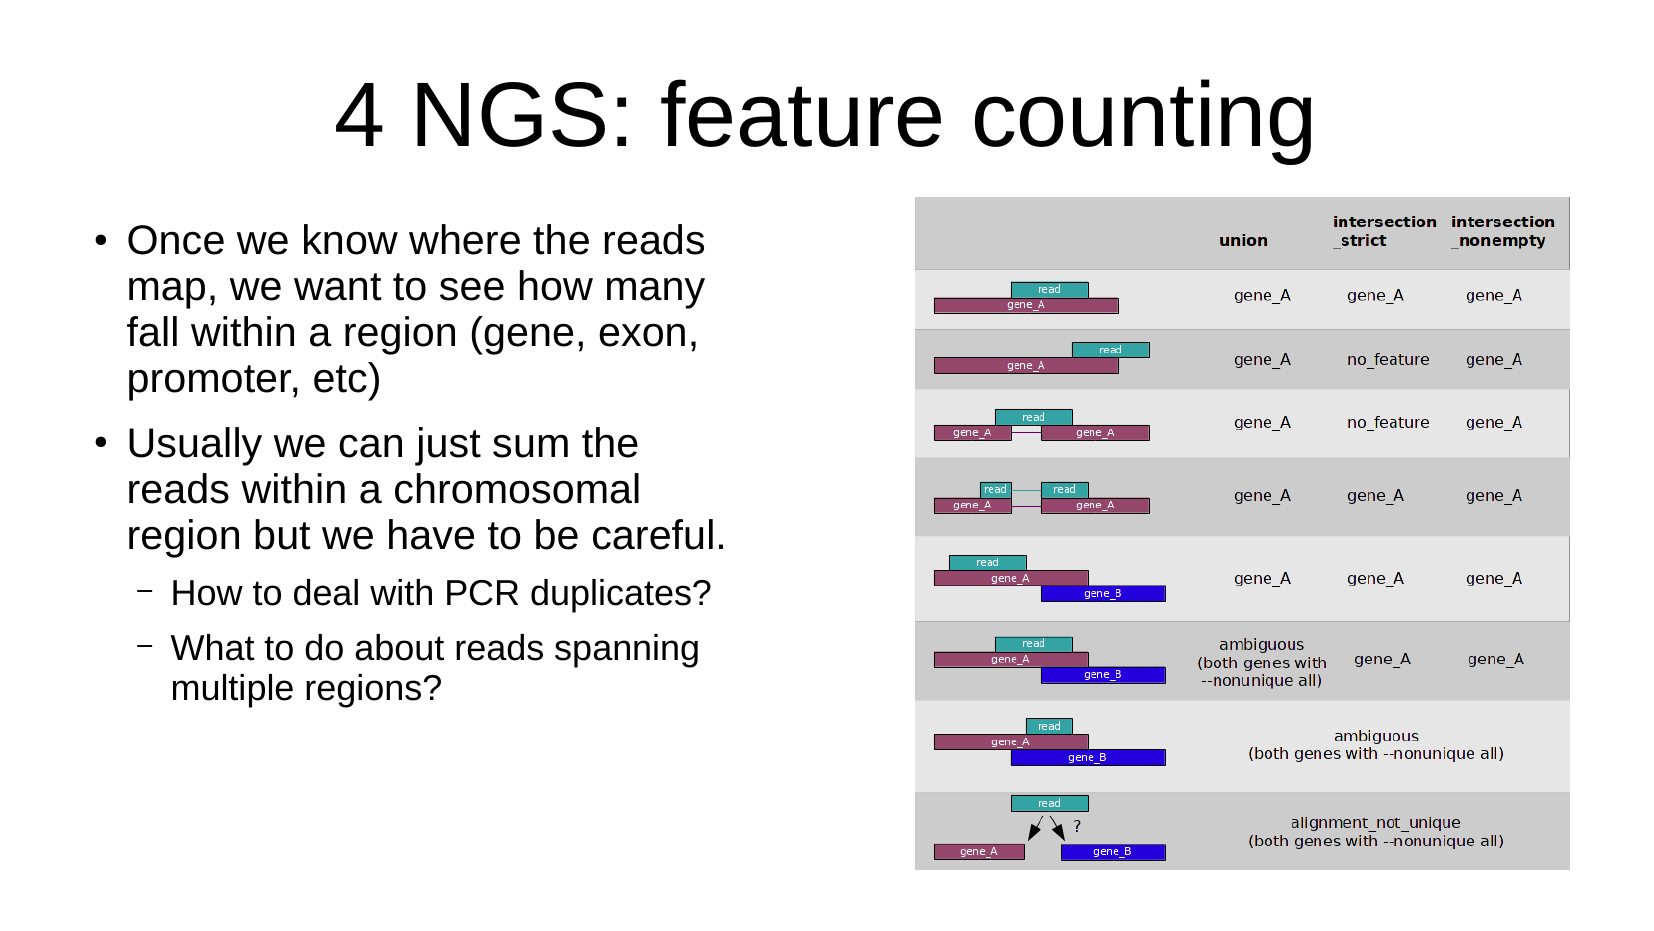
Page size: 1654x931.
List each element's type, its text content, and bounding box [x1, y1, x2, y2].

title 4 NGS: feature counting [82, 37, 1571, 193]
picture [915, 197, 1570, 871]
list Once we know where the reads map, we want to see how many fall within a region (gene, exon, promoter, etc) Usually we can just sum the reads within a chromosomal region but we have to be careful. How to deal with PCR duplicates? What to do about reads spanning multiple regions? [82, 217, 736, 758]
